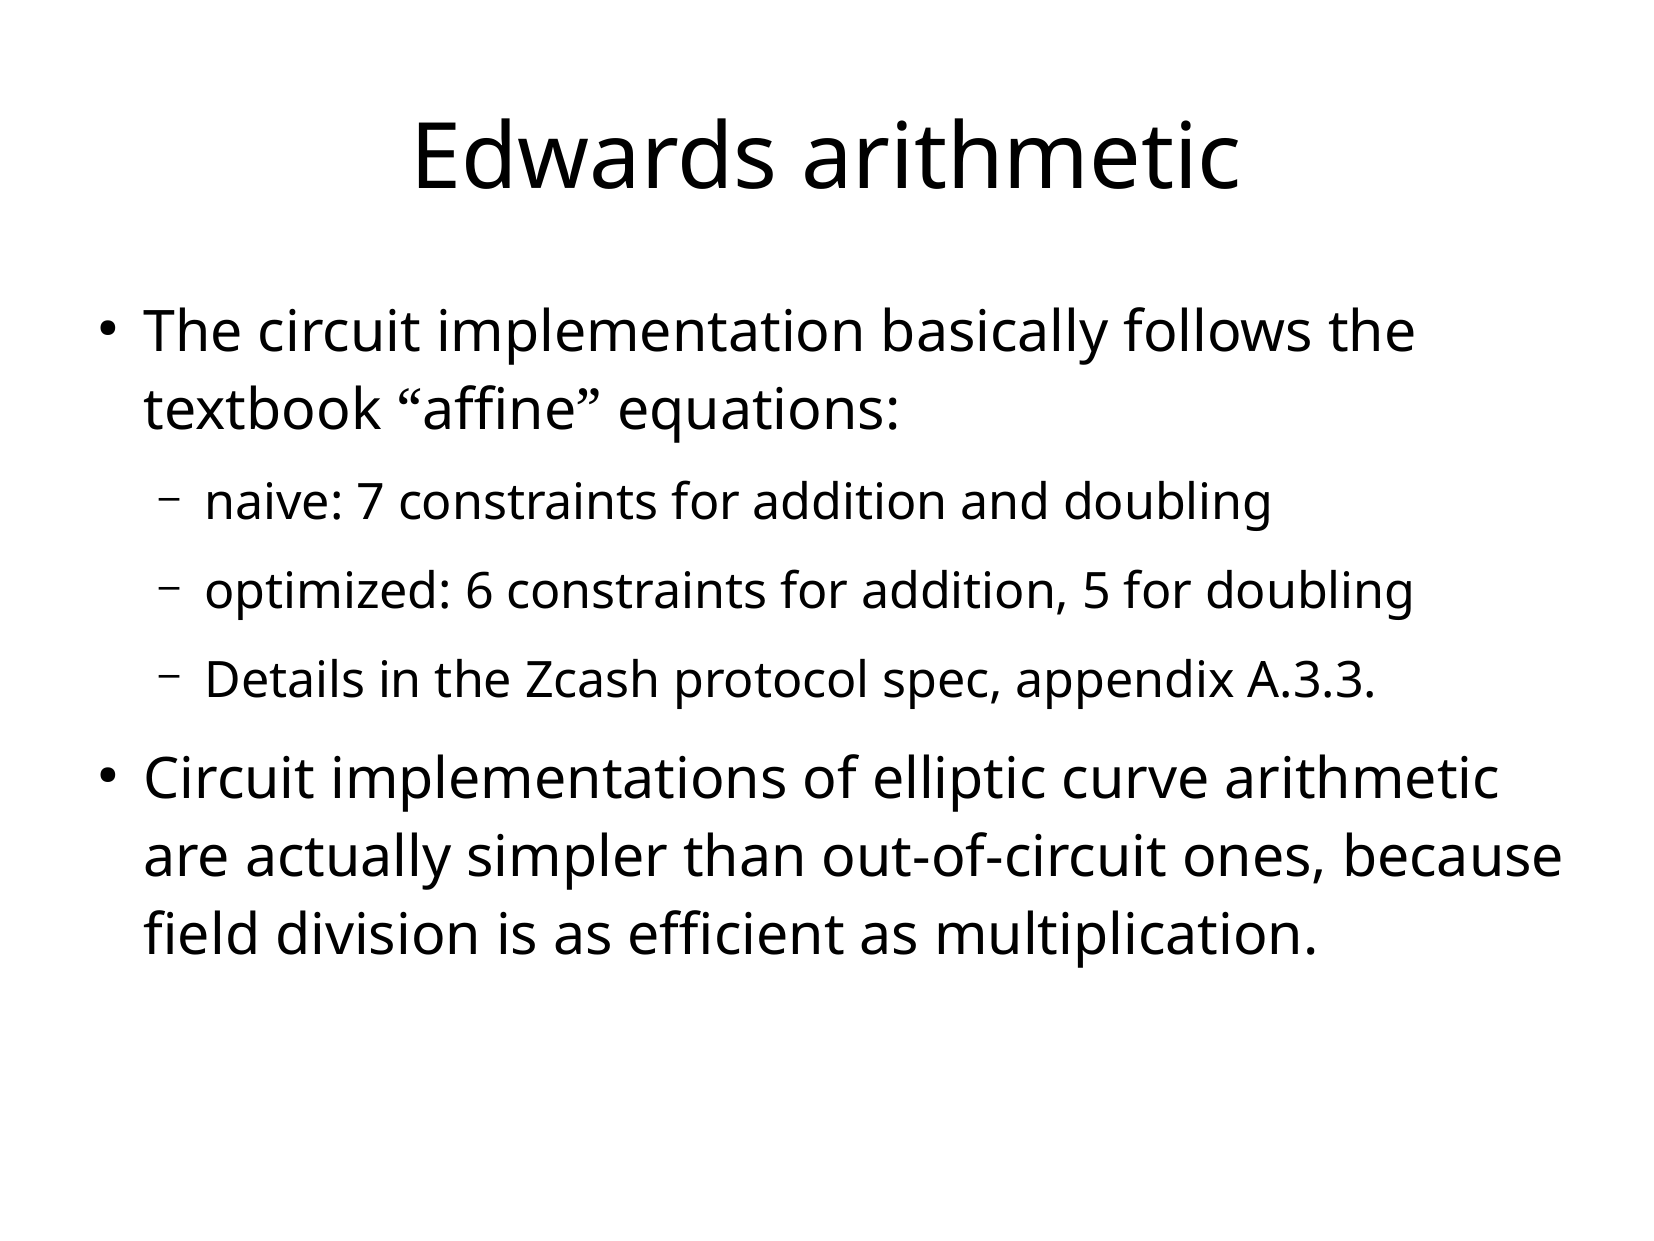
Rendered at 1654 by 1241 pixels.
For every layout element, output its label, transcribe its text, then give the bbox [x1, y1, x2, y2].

title Edwards arithmetic [82, 49, 1571, 257]
list The circuit implementation basically follows the textbook “affine” equations: naive: 7 constraints for addition and doubling optimized: 6 constraints for addition, 5 for doubling Details in the Zcash protocol spec, appendix A.3.3. Circuit implementations of elliptic curve arithmetic are actually simpler than out-of-circuit ones, because field division is as efficient as multiplication. [82, 290, 1571, 1010]
